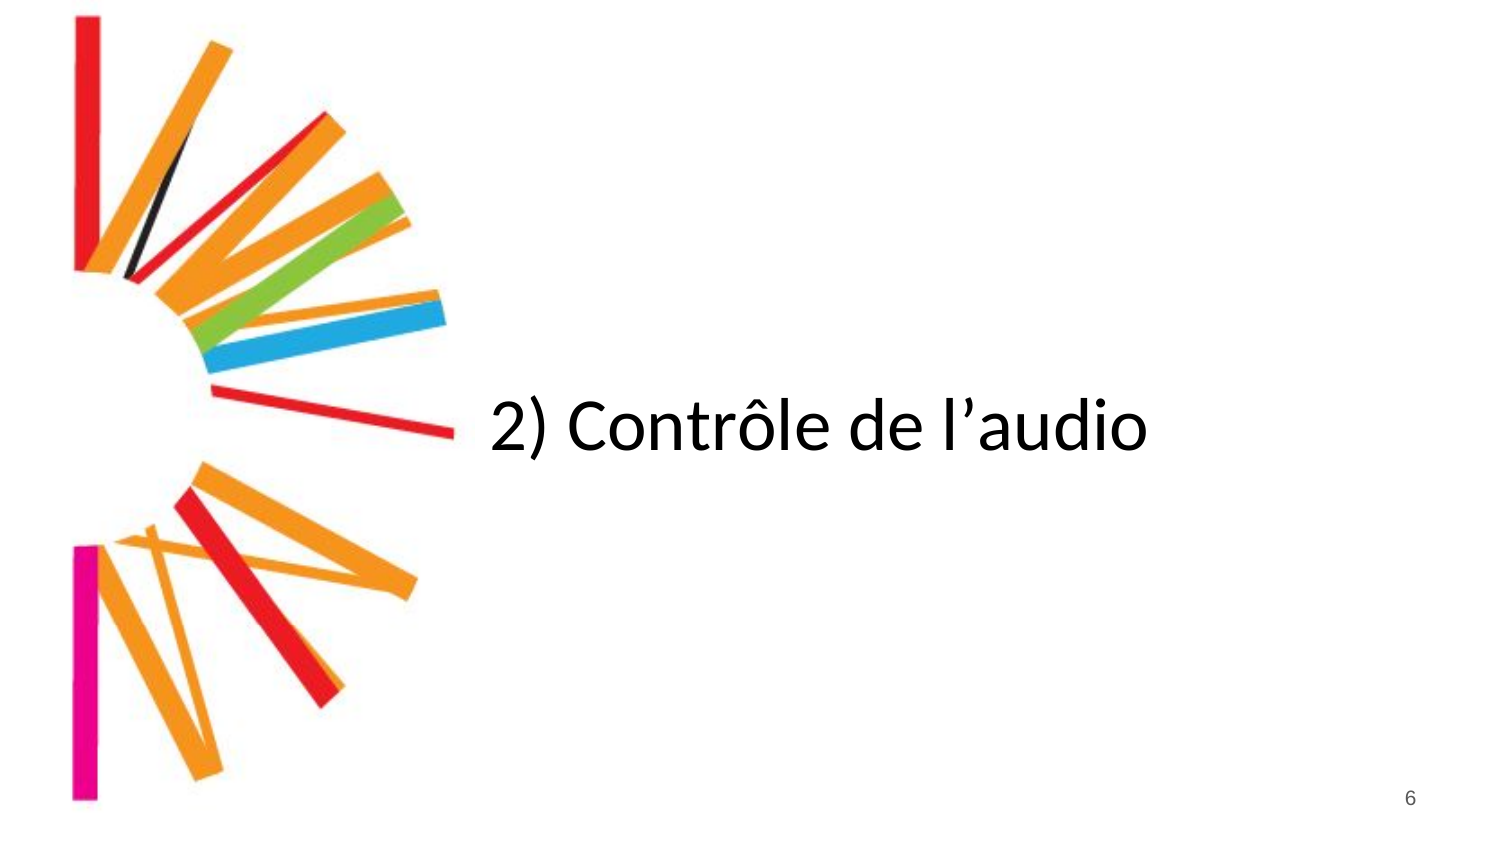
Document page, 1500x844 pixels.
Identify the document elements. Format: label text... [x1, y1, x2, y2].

text_box 2) Contrôle de l’audio [474, 360, 1480, 475]
picture [0, 0, 475, 840]
text_box 7 [1389, 764, 1480, 830]
